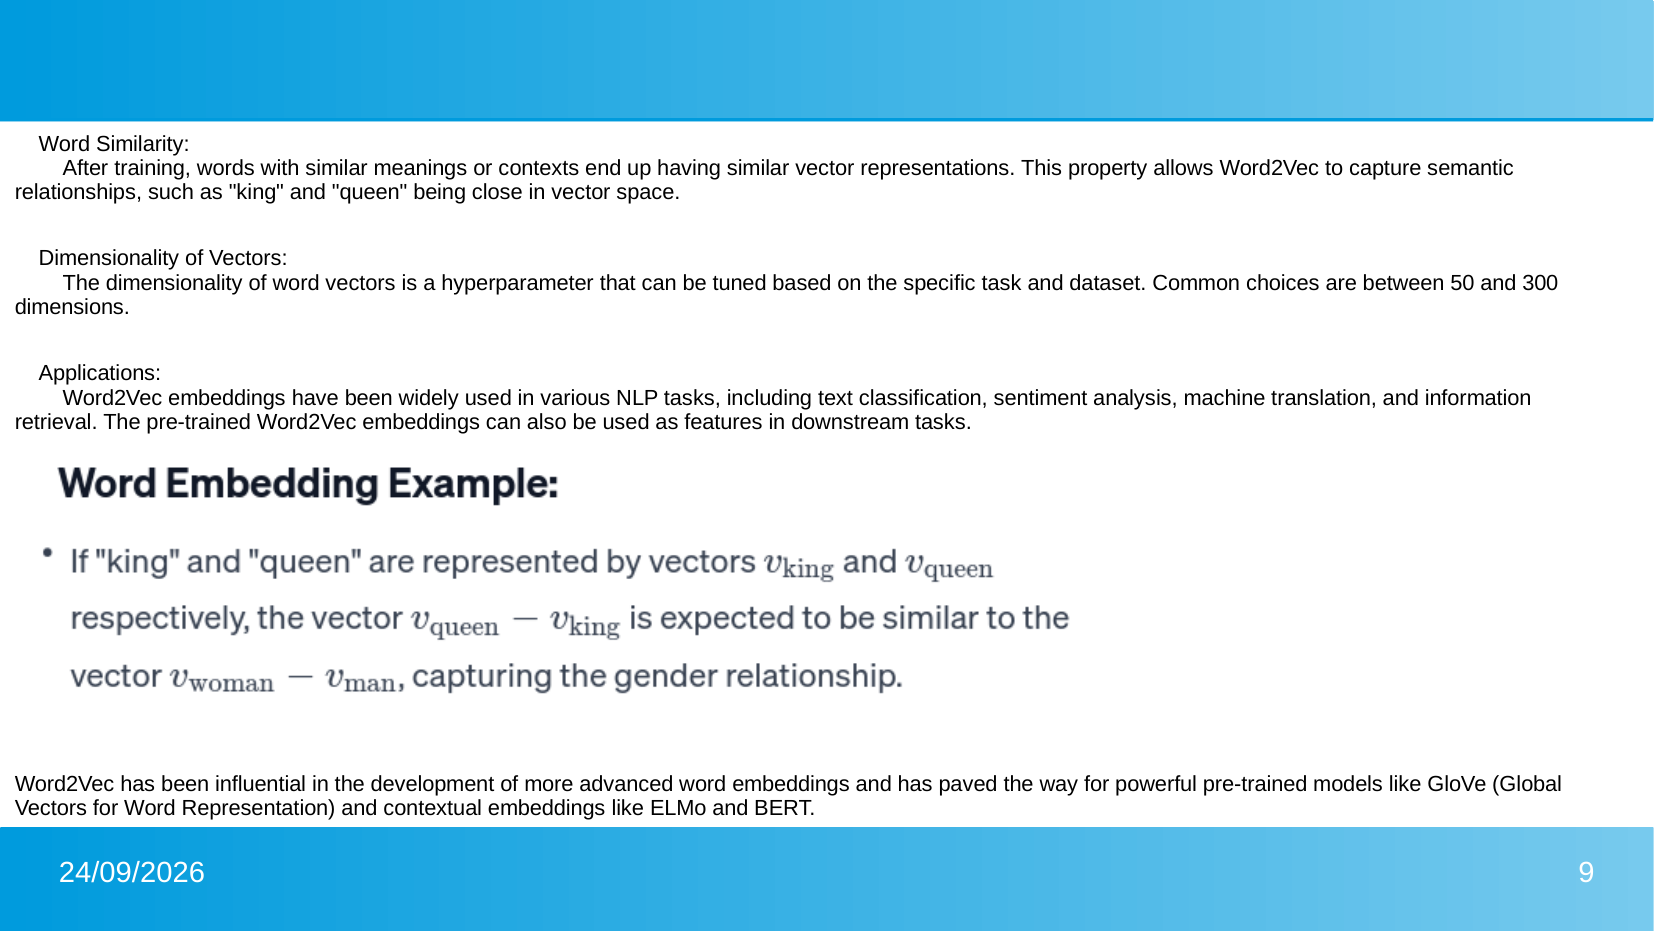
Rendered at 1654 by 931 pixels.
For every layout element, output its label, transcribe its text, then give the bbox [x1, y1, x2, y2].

text_box Word Similarity: After training, words with similar meanings or contexts end up having similar vector representations. This property allows Word2Vec to capture semantic relationships, such as "king" and "queen" being close in vector space. Dimensionality of Vectors: The dimensionality of word vectors is a hyperparameter that can be tuned based on the specific task and dataset. Common choices are between 50 and 300 dimensions. Applications: Word2Vec embeddings have been widely used in various NLP tasks, including text classification, sentiment analysis, machine translation, and information retrieval. The pre-trained Word2Vec embeddings can also be used as features in downstream tasks. Word2Vec has been influential in the development of more advanced word embeddings and has paved the way for powerful pre-trained models like GloVe (Global Vectors for Word Representation) and contextual embeddings like ELMo and BERT. [0, 124, 1595, 828]
picture [31, 460, 1093, 709]
